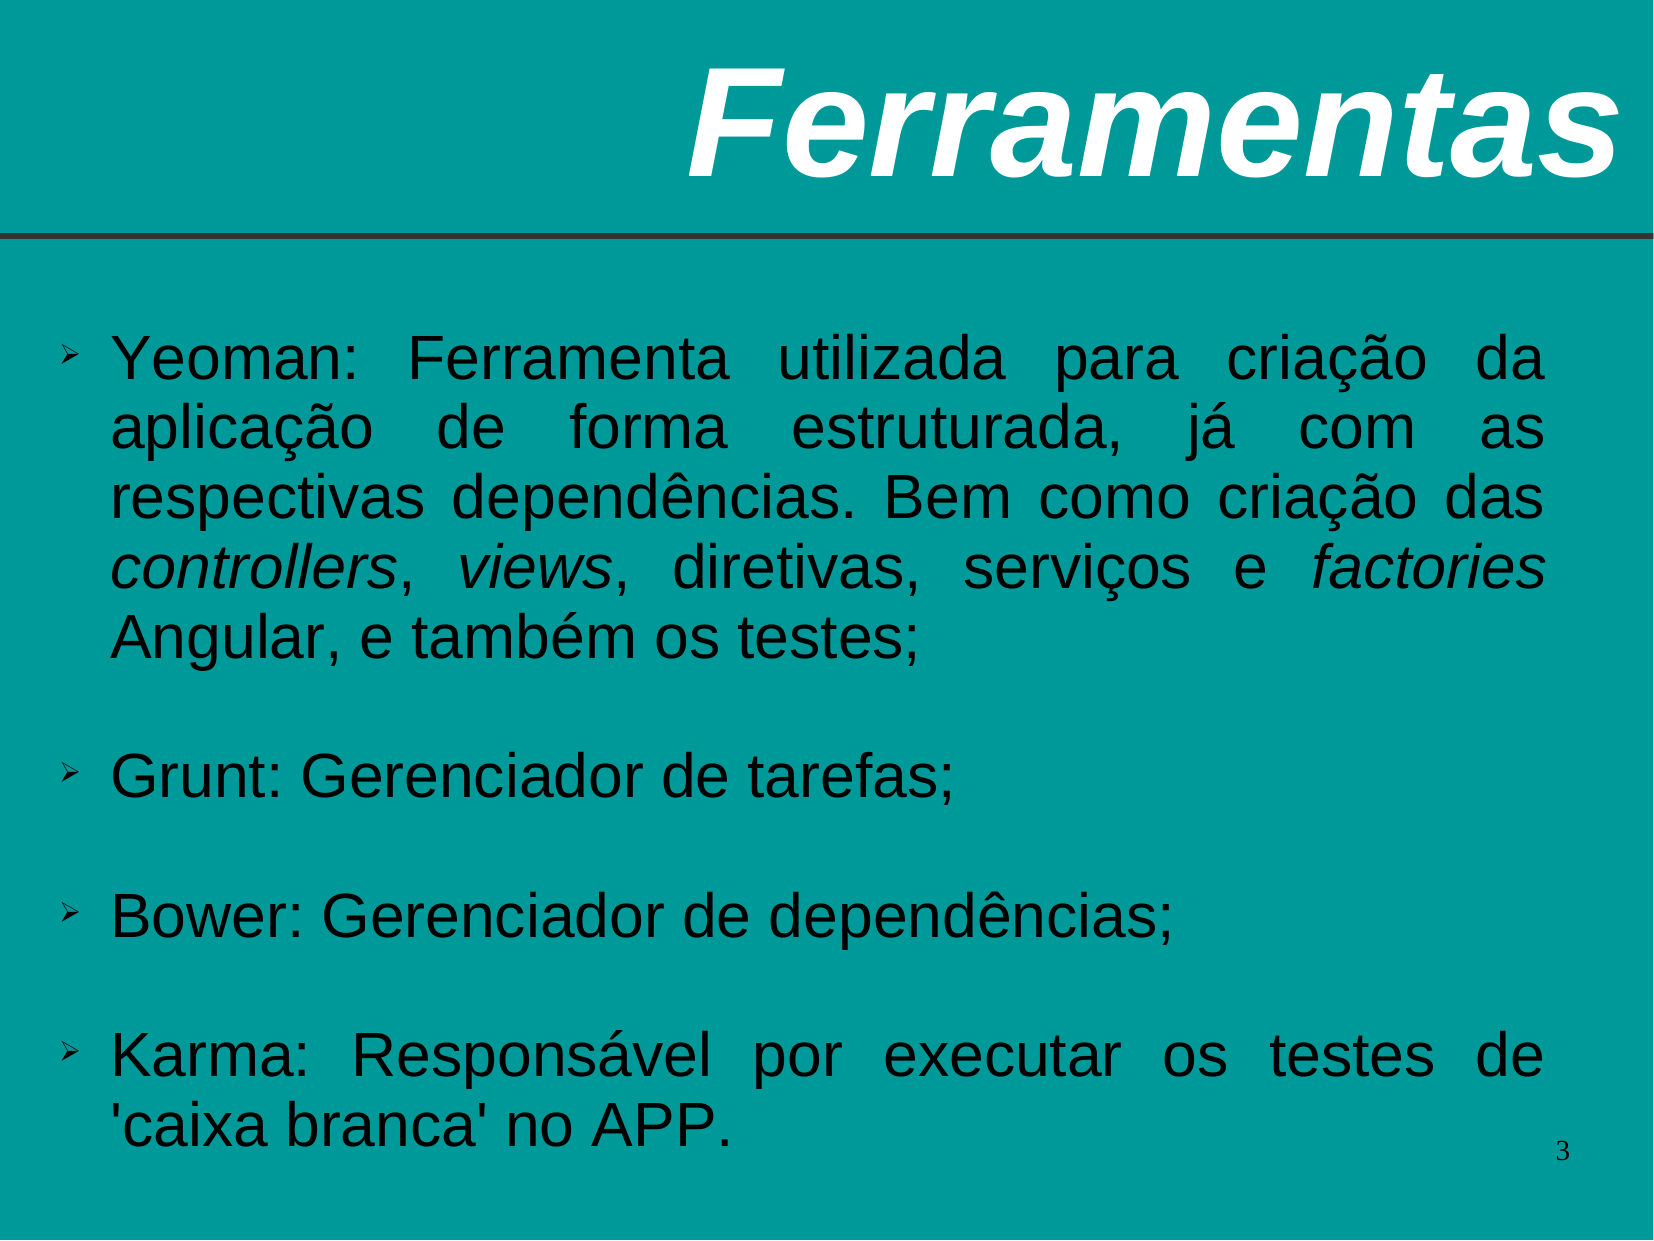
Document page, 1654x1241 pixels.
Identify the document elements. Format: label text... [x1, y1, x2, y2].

text_box Ferramentas [15, 27, 1640, 218]
text_box Yeoman: Ferramenta utilizada para criação da aplicação de forma estruturada, já com as respectivas dependências. Bem como criação das controllers, views, diretivas, serviços e factories Angular, e também os testes; Grunt: Gerenciador de tarefas; Bower: Gerenciador de dependências; Karma: Responsável por executar os testes de 'caixa branca' no APP. [59, 251, 1547, 1162]
